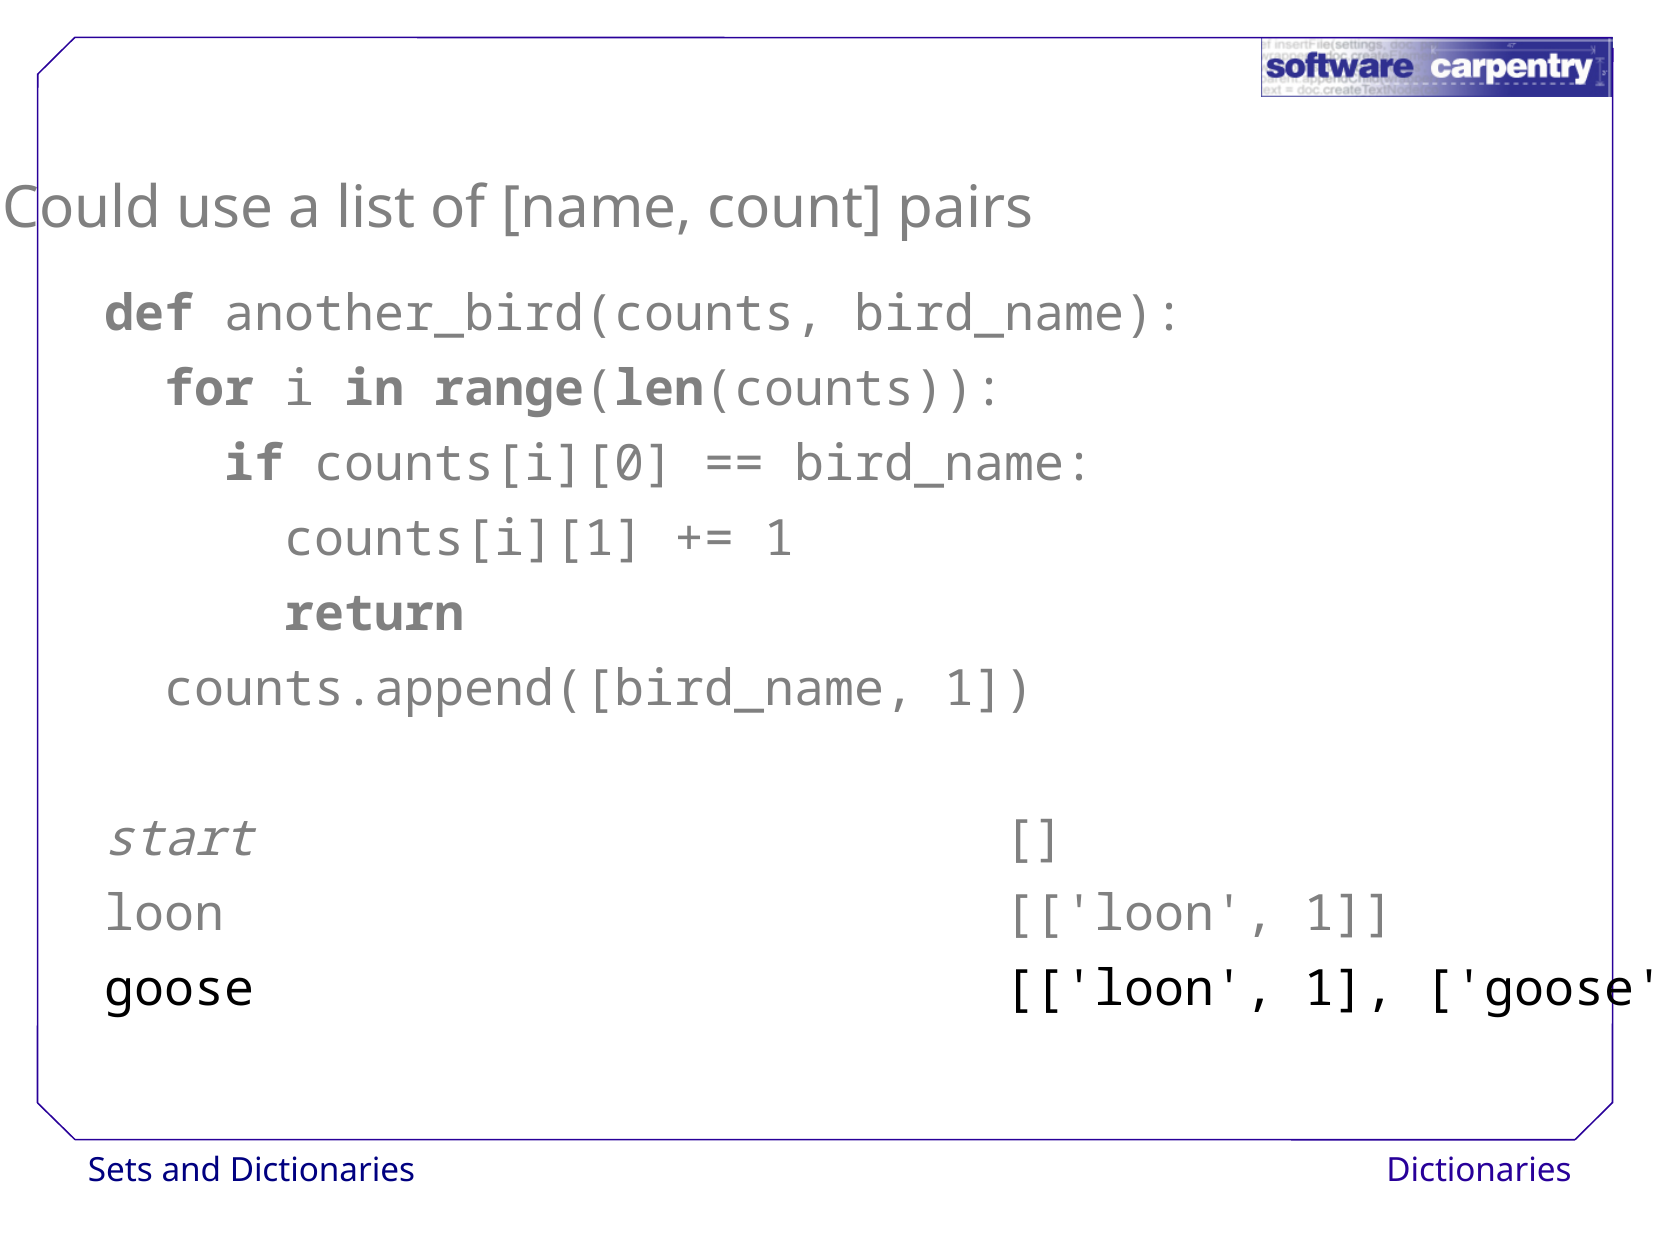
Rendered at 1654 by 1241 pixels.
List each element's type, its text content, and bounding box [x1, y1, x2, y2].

picture [1261, 39, 1613, 97]
text_box Could use a list of [name, count] pairs [0, 126, 1214, 248]
text_box def another_bird(counts, bird_name): for i in range(len(counts)): if counts[i][0] == bird_name: counts[i][1] += 1 return counts.append([bird_name, 1]) start [] loon [['loon', 1]] goose [['loon', 1], ['goose', 1]] [89, 258, 1512, 1096]
